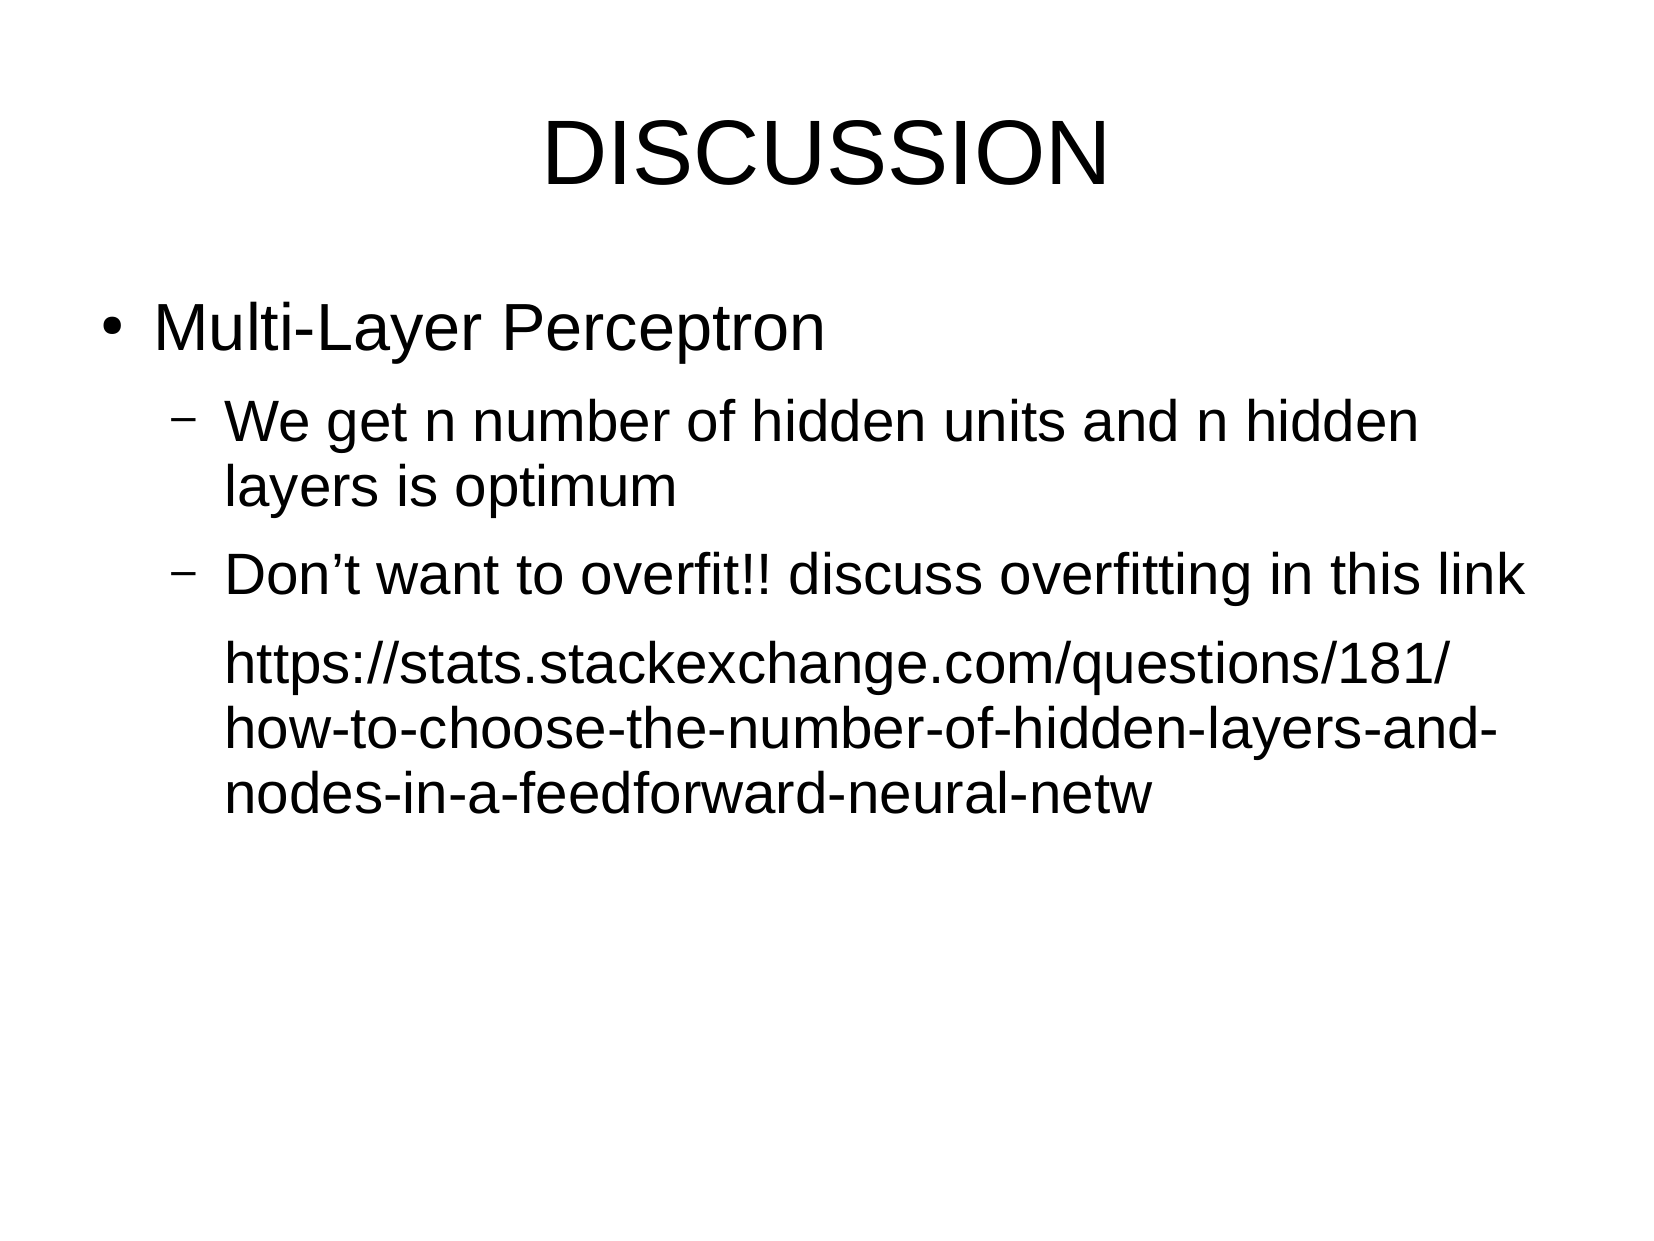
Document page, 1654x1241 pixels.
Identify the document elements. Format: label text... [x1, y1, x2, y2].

title DISCUSSION [82, 49, 1571, 257]
list Multi-Layer Perceptron We get n number of hidden units and n hidden layers is optimum Don’t want to overfit!! discuss overfitting in this link https://stats.stackexchange.com/questions/181/how-to-choose-the-number-of-hidden-layers-and-nodes-in-a-feedforward-neural-netw [82, 290, 1571, 1010]
